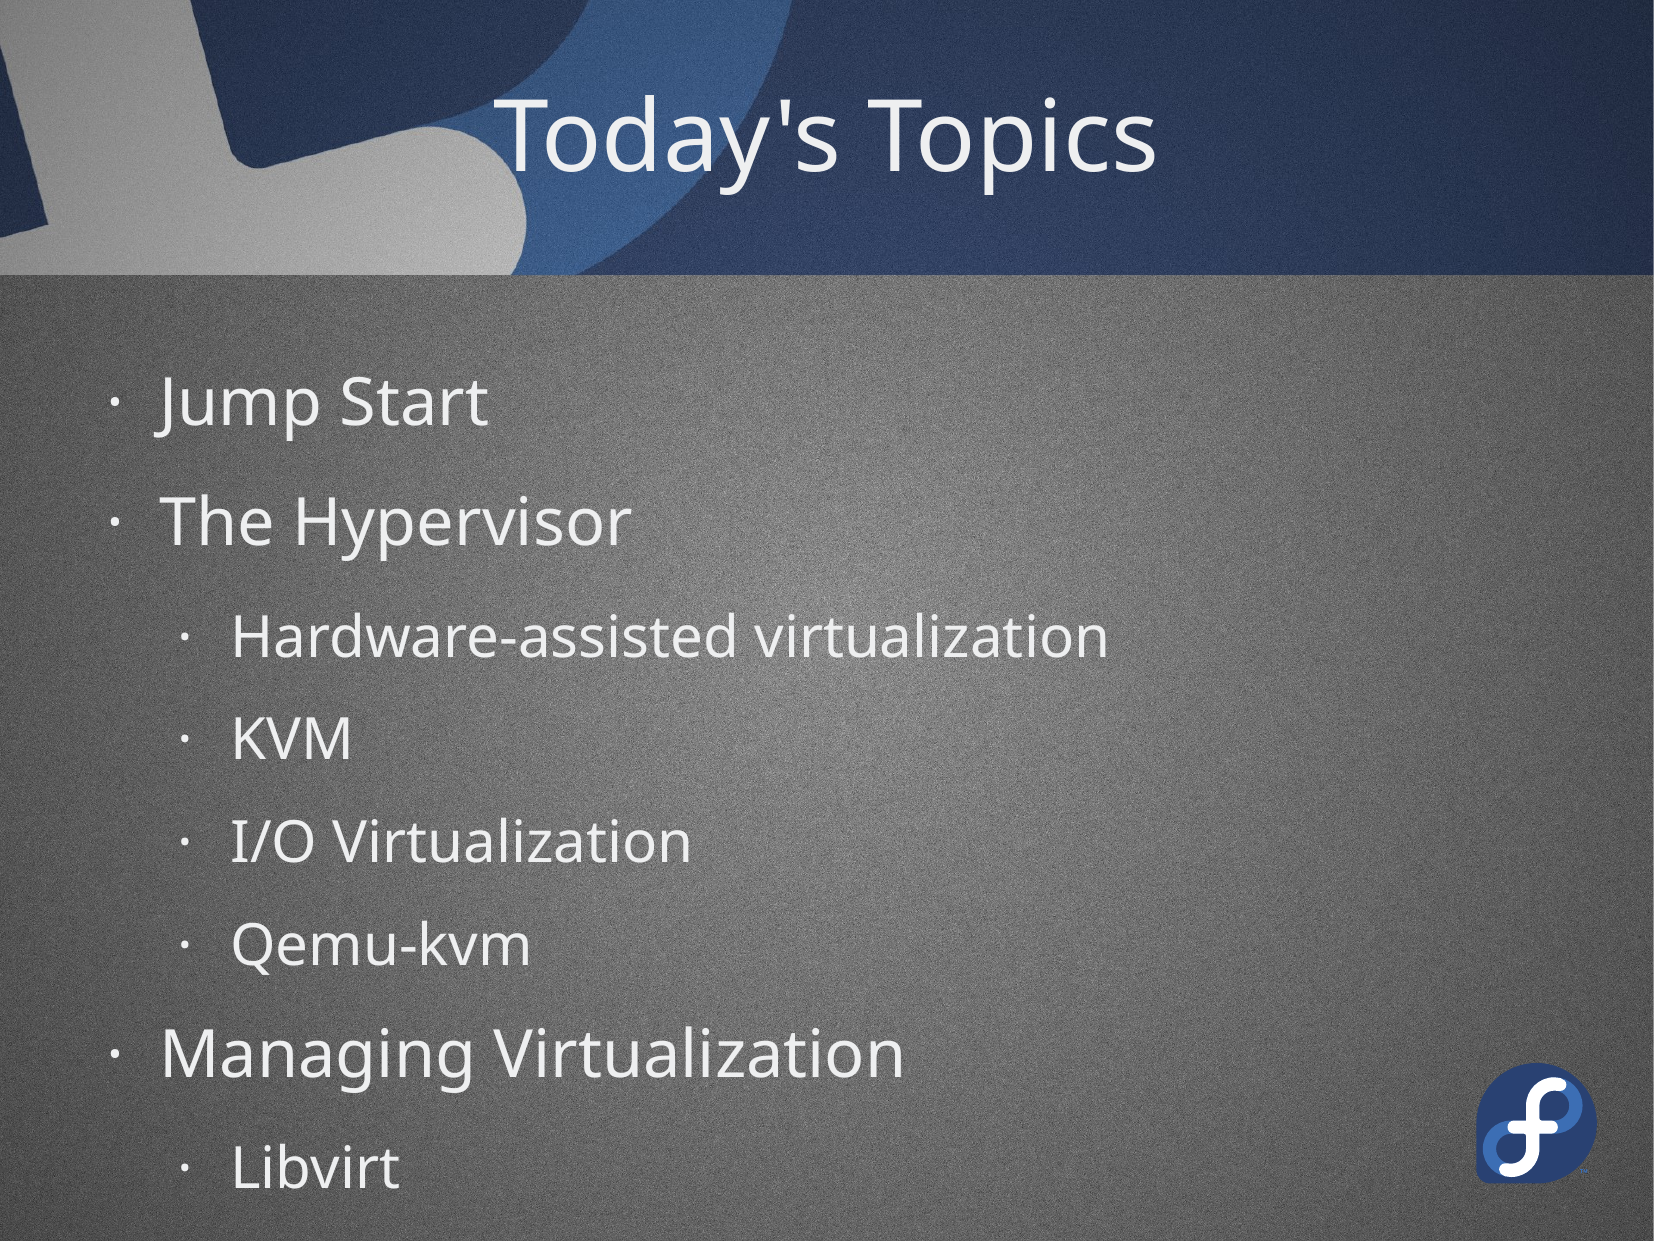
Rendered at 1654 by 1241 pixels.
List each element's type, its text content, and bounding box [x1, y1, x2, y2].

list Jump Start The Hypervisor Hardware-assisted virtualization KVM I/O Virtualization Qemu-kvm Managing Virtualization Libvirt [88, 354, 1565, 1110]
title Today's Topics [88, 29, 1565, 237]
picture [0, 0, 1654, 1241]
